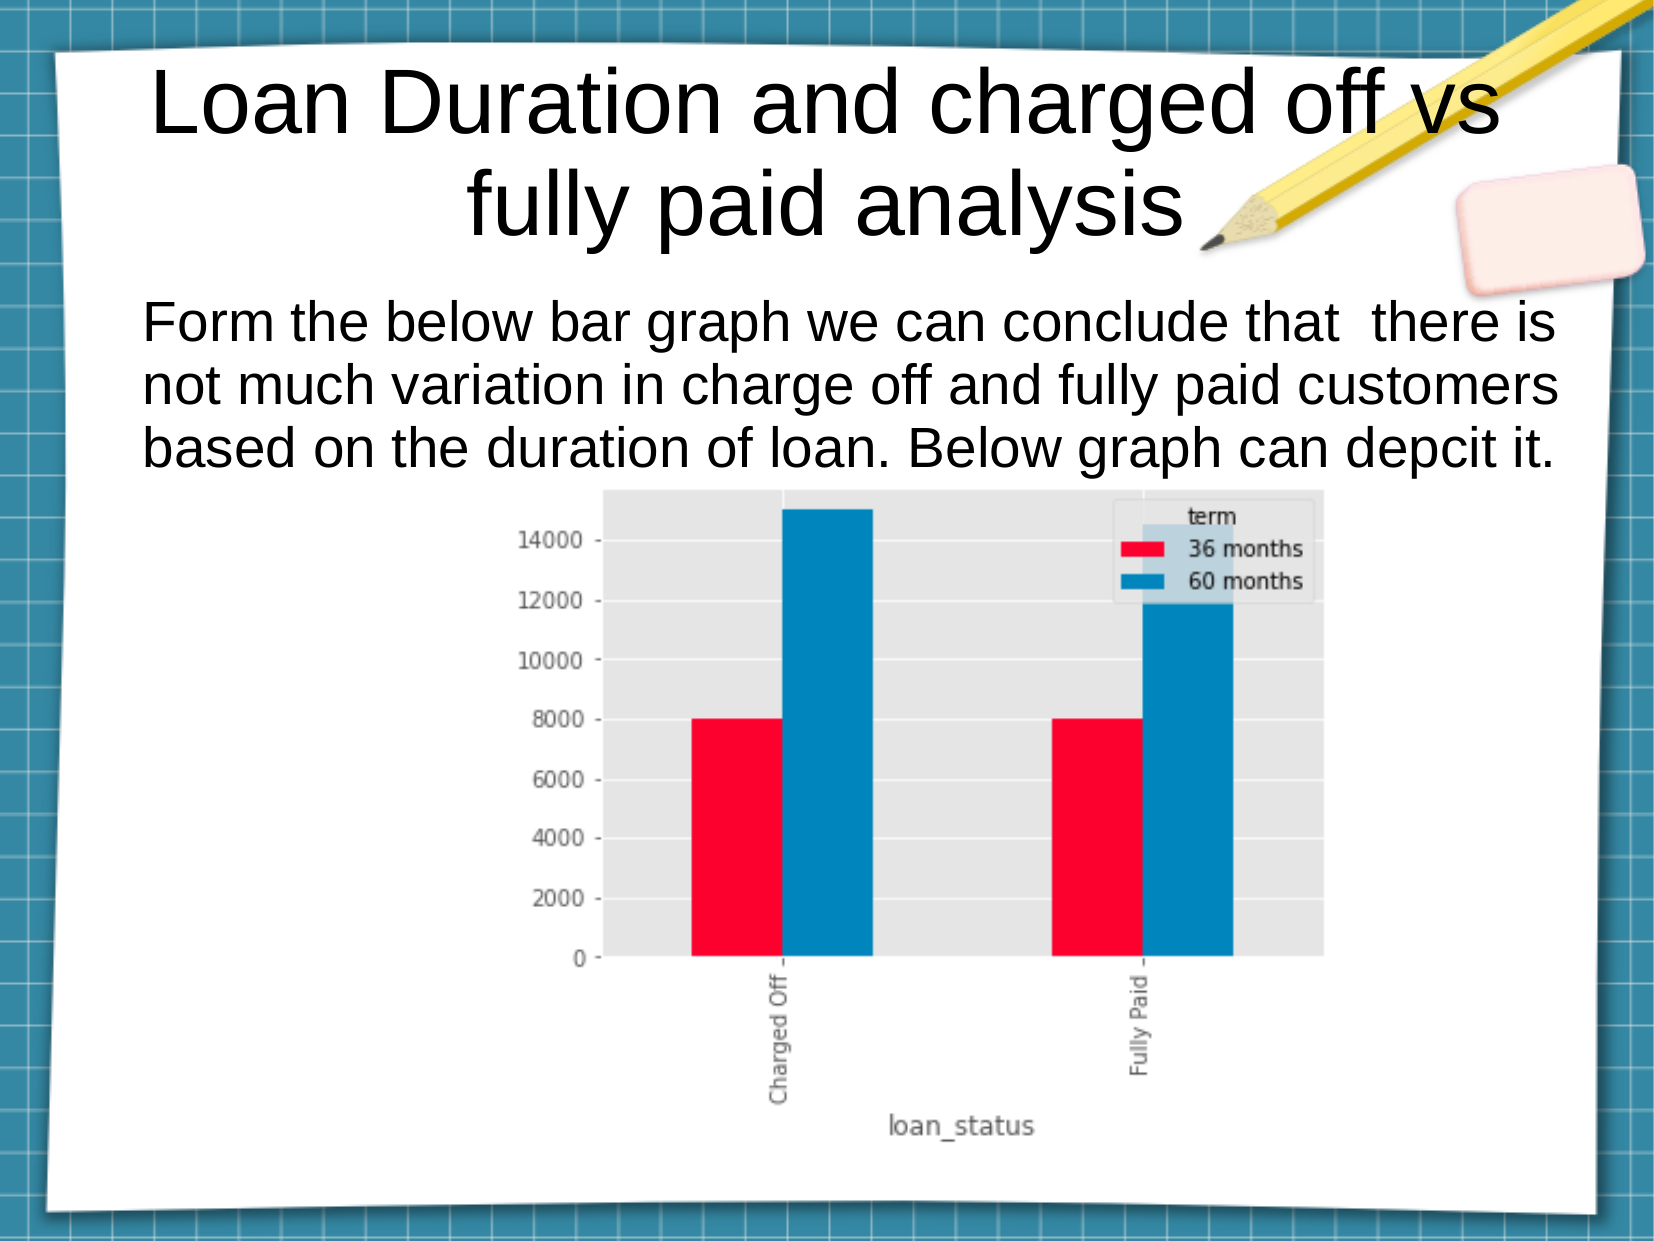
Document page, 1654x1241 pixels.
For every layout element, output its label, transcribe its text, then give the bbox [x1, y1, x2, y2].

list Form the below bar graph we can conclude that there is not much variation in charge off and fully paid customers based on the duration of loan. Below graph can depcit it. [82, 290, 1571, 485]
title Loan Duration and charged off vs fully paid analysis [82, 49, 1571, 257]
picture [0, 0, 1654, 1241]
